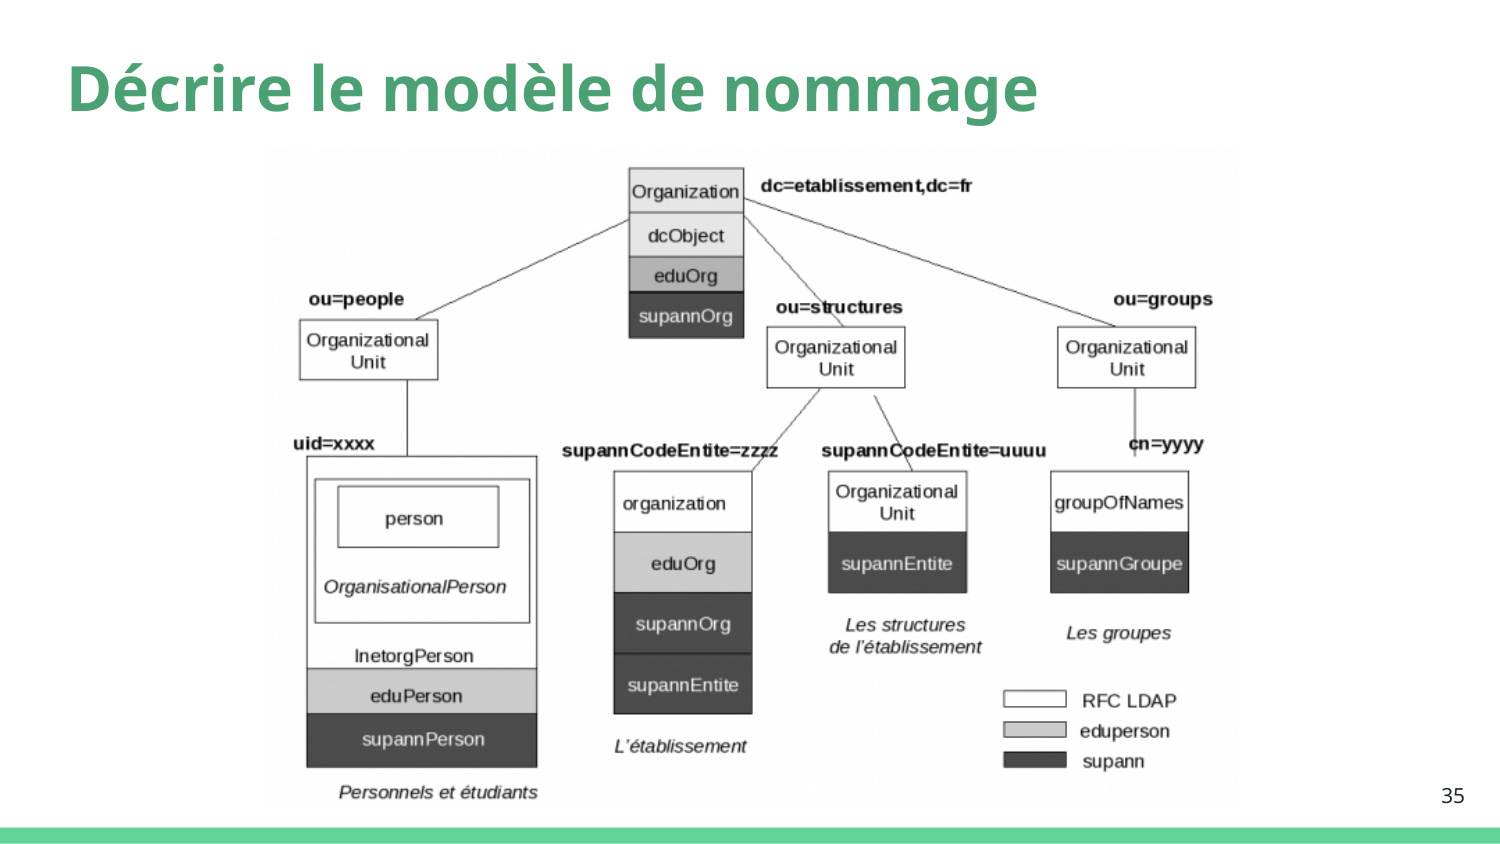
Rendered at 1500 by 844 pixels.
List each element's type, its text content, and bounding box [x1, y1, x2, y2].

title Décrire le modèle de nommage [51, 23, 1449, 117]
picture [265, 148, 1238, 809]
slide_number <numéro> [1389, 764, 1480, 830]
